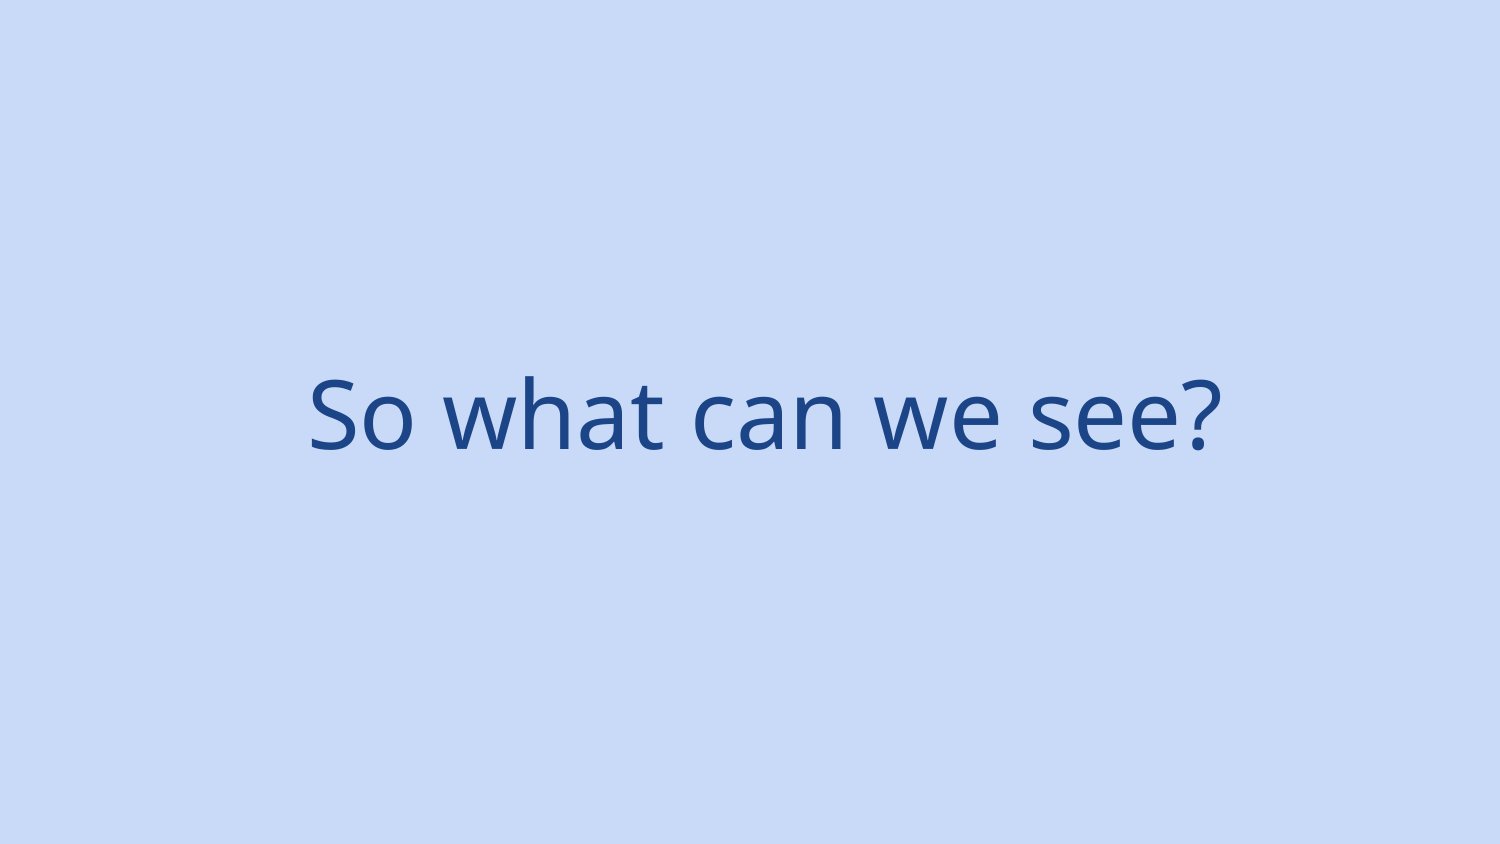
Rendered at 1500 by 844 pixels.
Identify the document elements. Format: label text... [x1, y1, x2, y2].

text_box So what can we see? [292, 338, 1280, 497]
